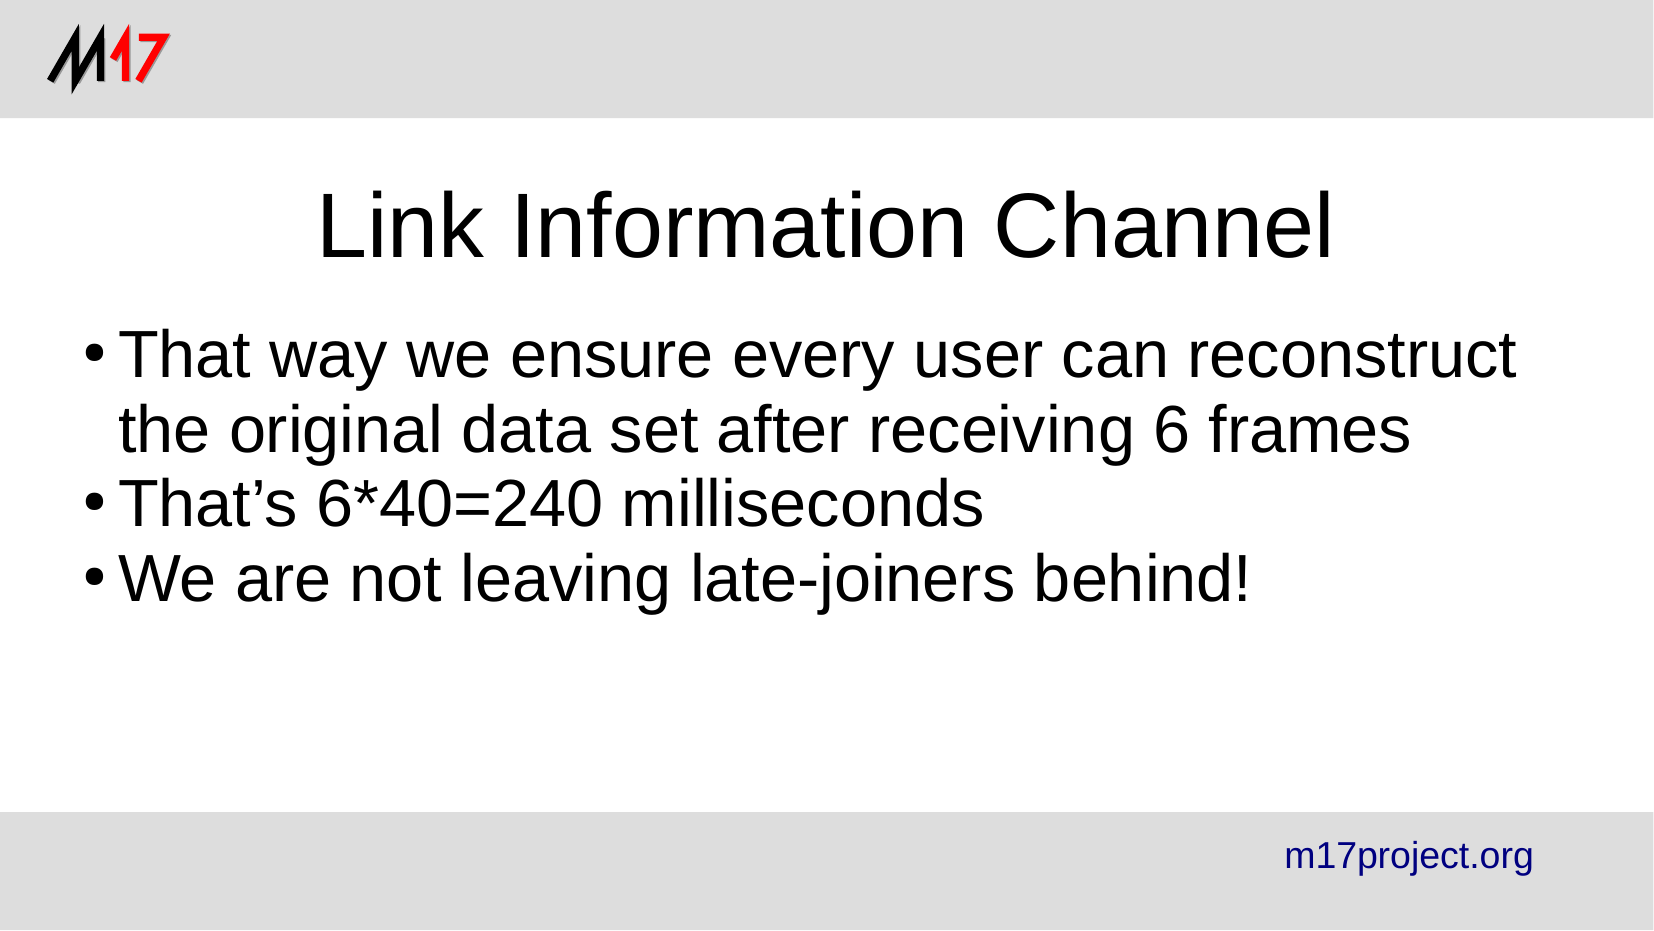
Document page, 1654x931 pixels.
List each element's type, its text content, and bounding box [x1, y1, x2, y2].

text_box [0, 812, 1654, 931]
picture [39, 16, 178, 102]
text_box m17project.org [1269, 826, 1654, 897]
text_box [0, 0, 1654, 119]
title Link Information Channel [82, 147, 1571, 303]
subtitle That way we ensure every user can reconstruct the original data set after receiving 6 frames That’s 6*40=240 milliseconds We are not leaving late-joiners behind! [82, 316, 1571, 812]
